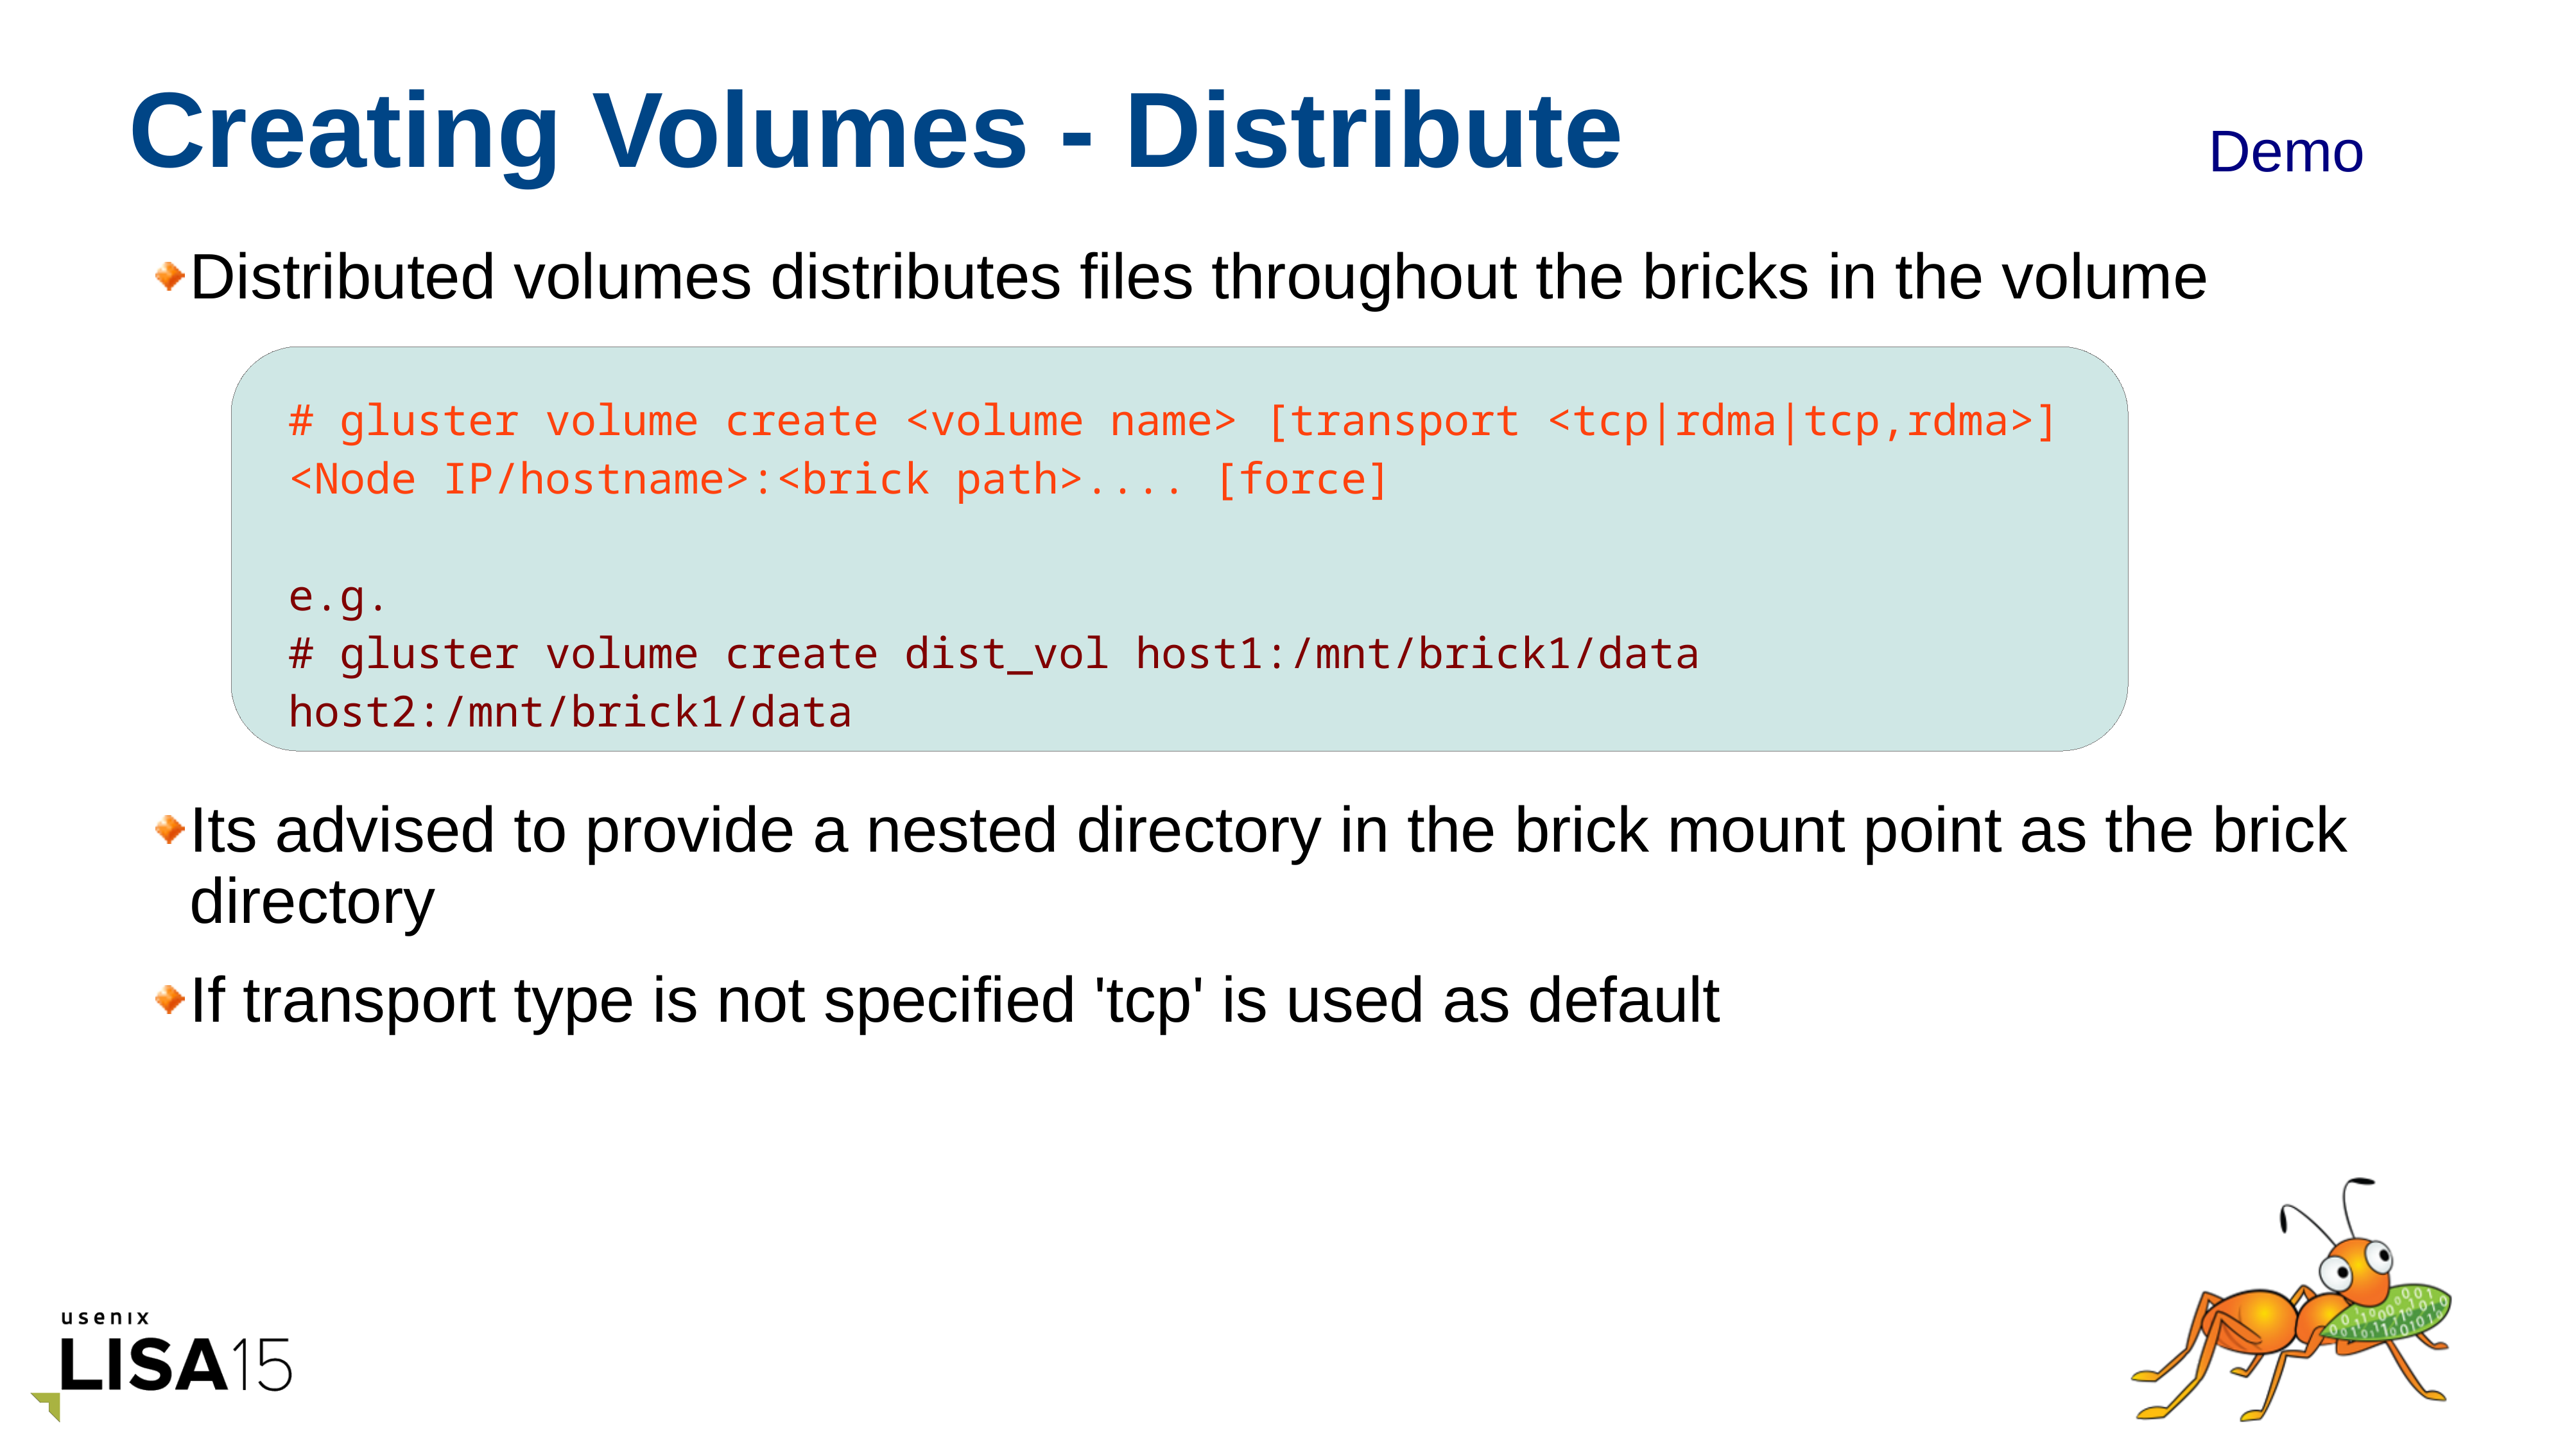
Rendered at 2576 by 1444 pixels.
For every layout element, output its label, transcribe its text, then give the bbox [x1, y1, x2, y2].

text_box [1955, 106, 2427, 212]
picture [9, 1289, 309, 1437]
text_box Demo [2199, 114, 2382, 189]
text_box # gluster volume create <volume name> [transport <tcp|rdma|tcp,rdma>] <Node IP/hostname>:<brick path>.... [force] e.g. # gluster volume create dist_vol host1:/mnt/brick1/data host2:/mnt/brick1/data [279, 384, 2080, 703]
picture [2127, 1175, 2456, 1425]
title Creating Volumes - Distribute [128, 57, 2447, 203]
list Distributed volumes distributes files throughout the bricks in the volume Its advised to provide a nested directory in the brick mount point as the brick directory If transport type is not specified 'tcp' is used as default [144, 240, 2463, 1079]
text_box [231, 347, 2129, 752]
